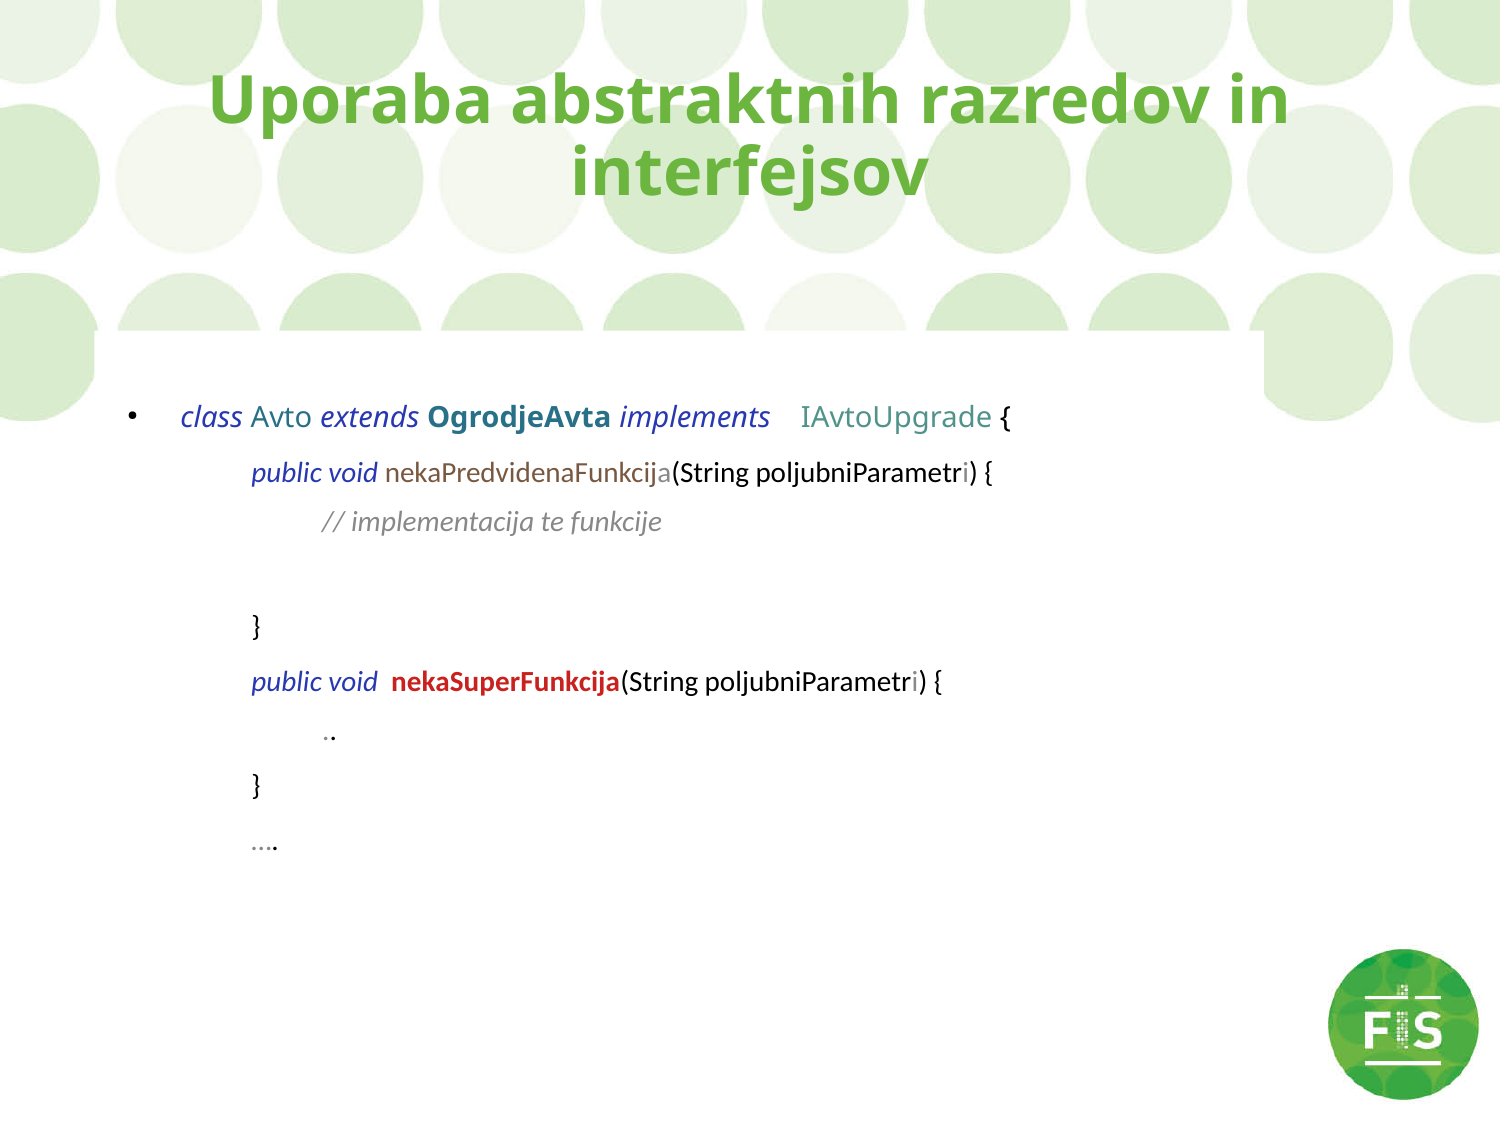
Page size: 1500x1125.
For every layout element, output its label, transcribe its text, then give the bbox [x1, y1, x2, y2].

list class Avto extends OgrodjeAvta implements IAvtoUpgrade { public void nekaPredvidenaFunkcija(String poljubniParametri) { // implementacija te funkcije } public void nekaSuperFunkcija(String poljubniParametri) { .. } …. [94, 330, 1264, 993]
title Uporaba abstraktnih razredov in interfejsov [75, 59, 1425, 201]
picture [0, 0, 1500, 1125]
